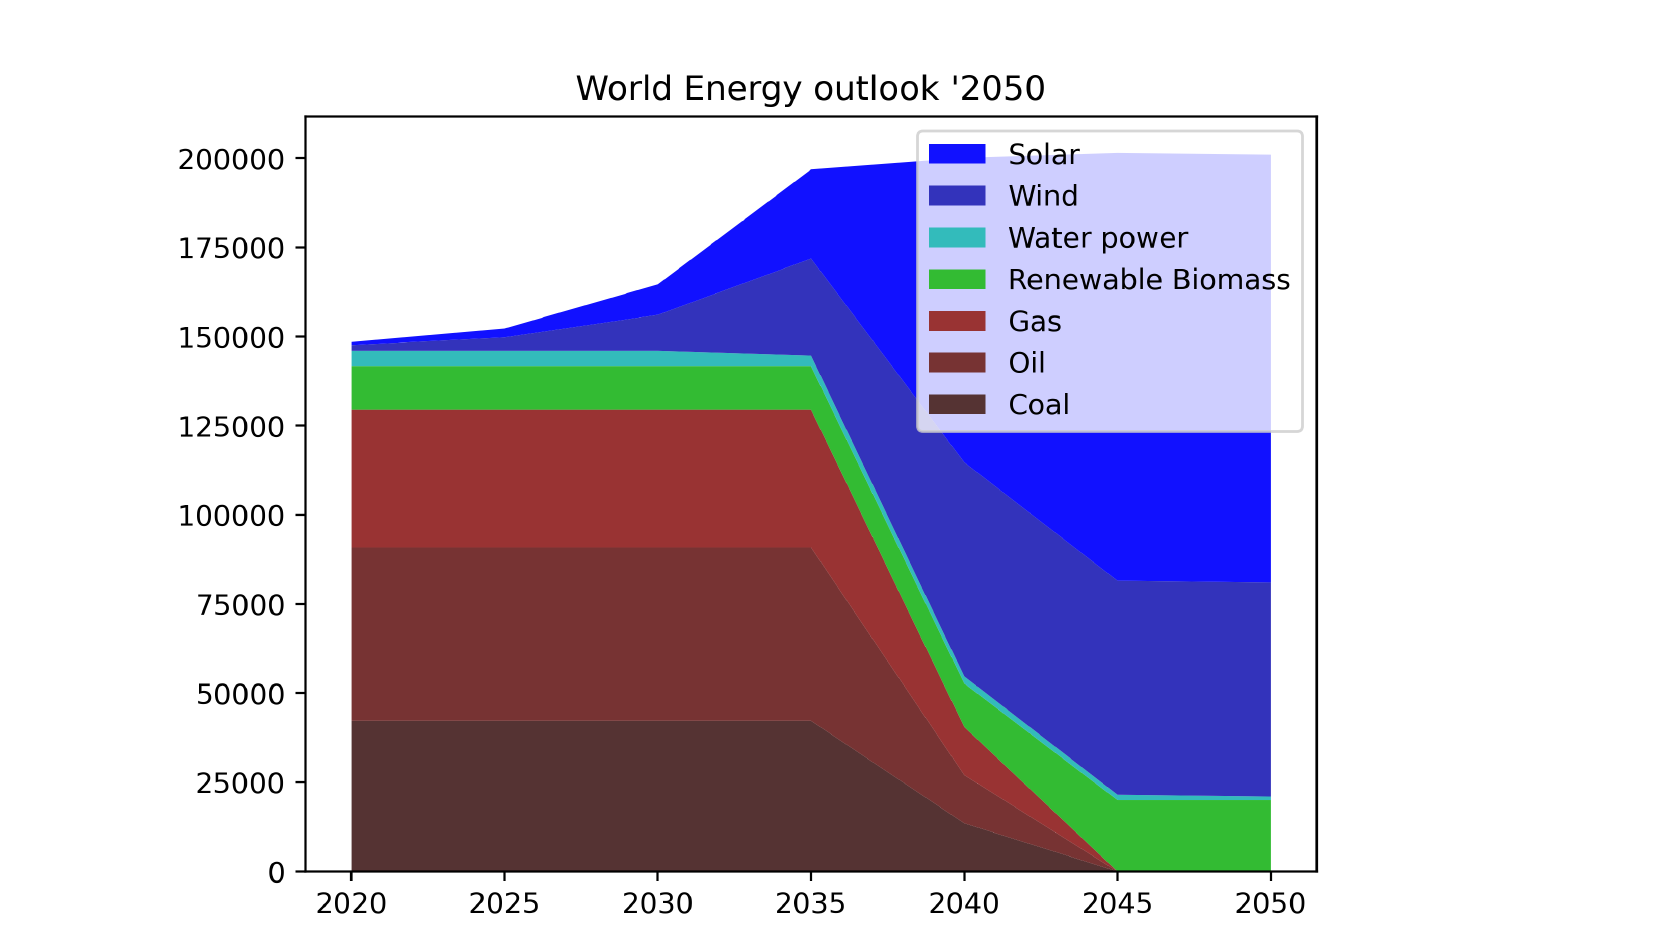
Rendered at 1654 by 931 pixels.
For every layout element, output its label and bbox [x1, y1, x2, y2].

picture [142, 0, 1447, 931]
